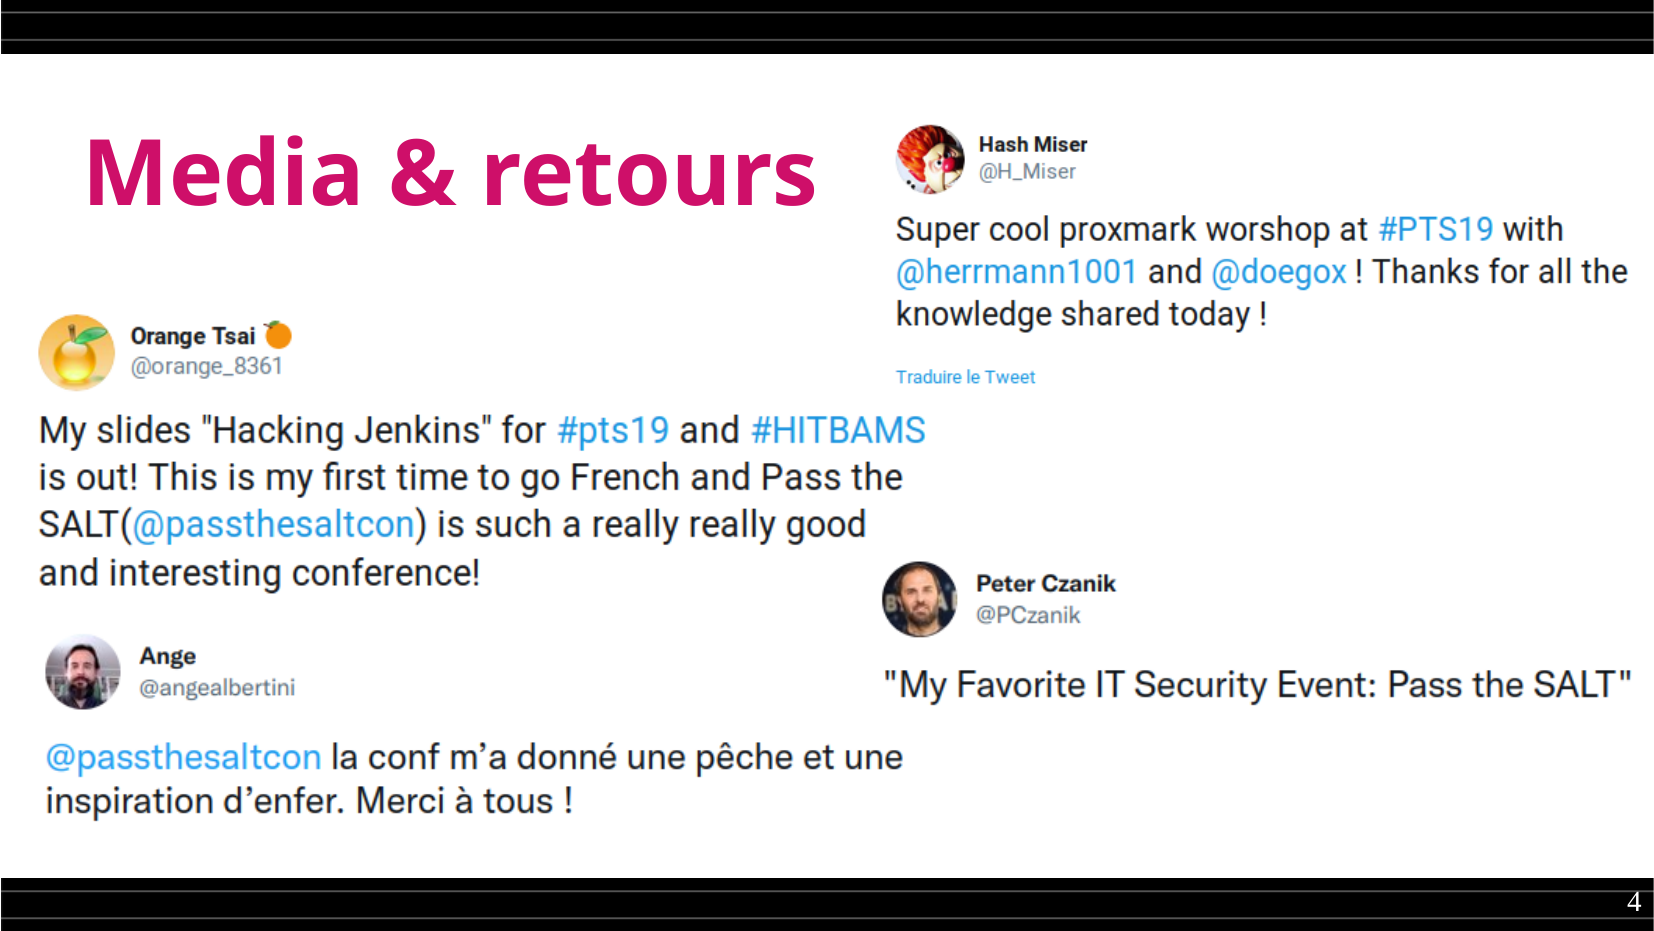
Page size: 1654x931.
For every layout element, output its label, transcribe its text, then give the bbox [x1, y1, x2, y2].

picture [16, 111, 1652, 851]
picture [1, 878, 1654, 931]
title Media & retours [82, 92, 1571, 249]
picture [1, 0, 1654, 54]
